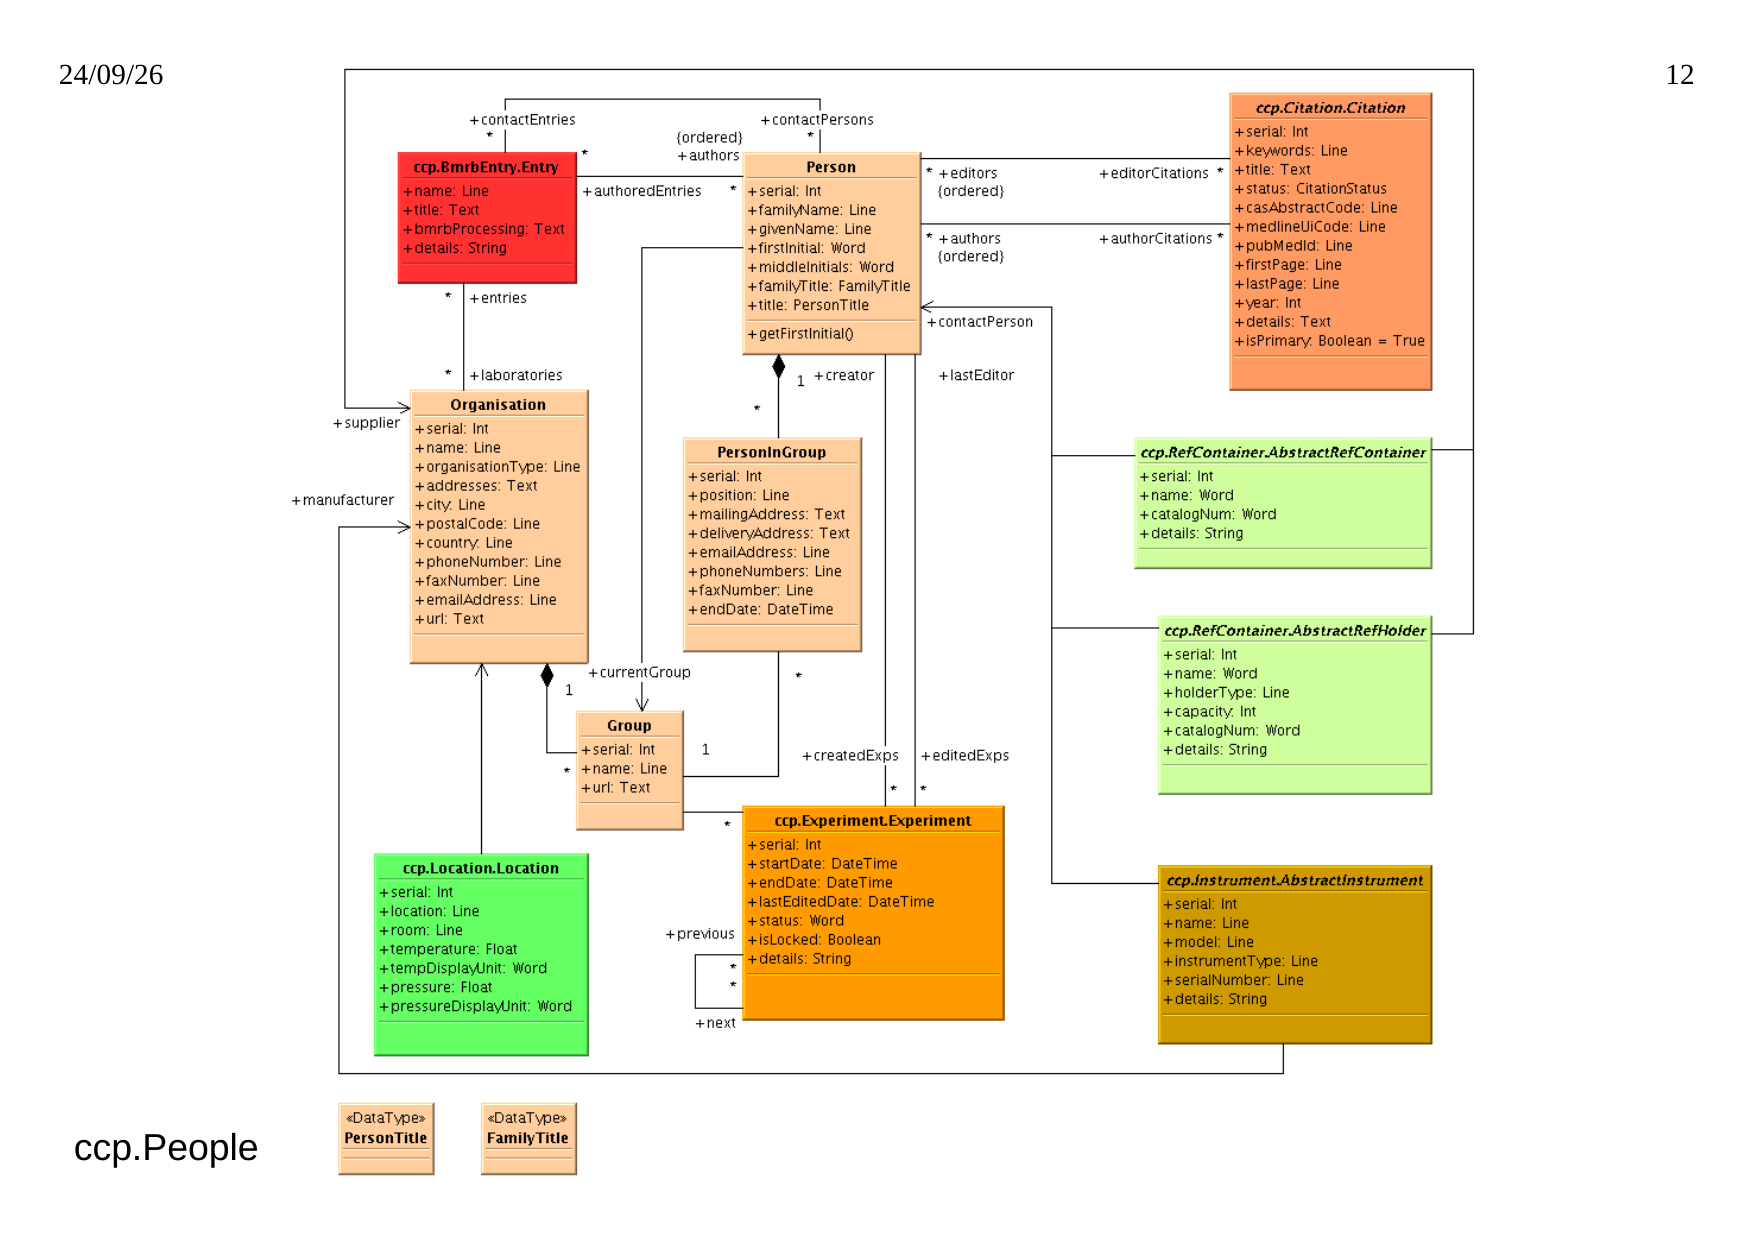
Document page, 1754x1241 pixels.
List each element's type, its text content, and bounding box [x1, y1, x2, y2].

picture [285, 63, 1486, 1186]
text_box ccp.People [59, 1119, 241, 1182]
